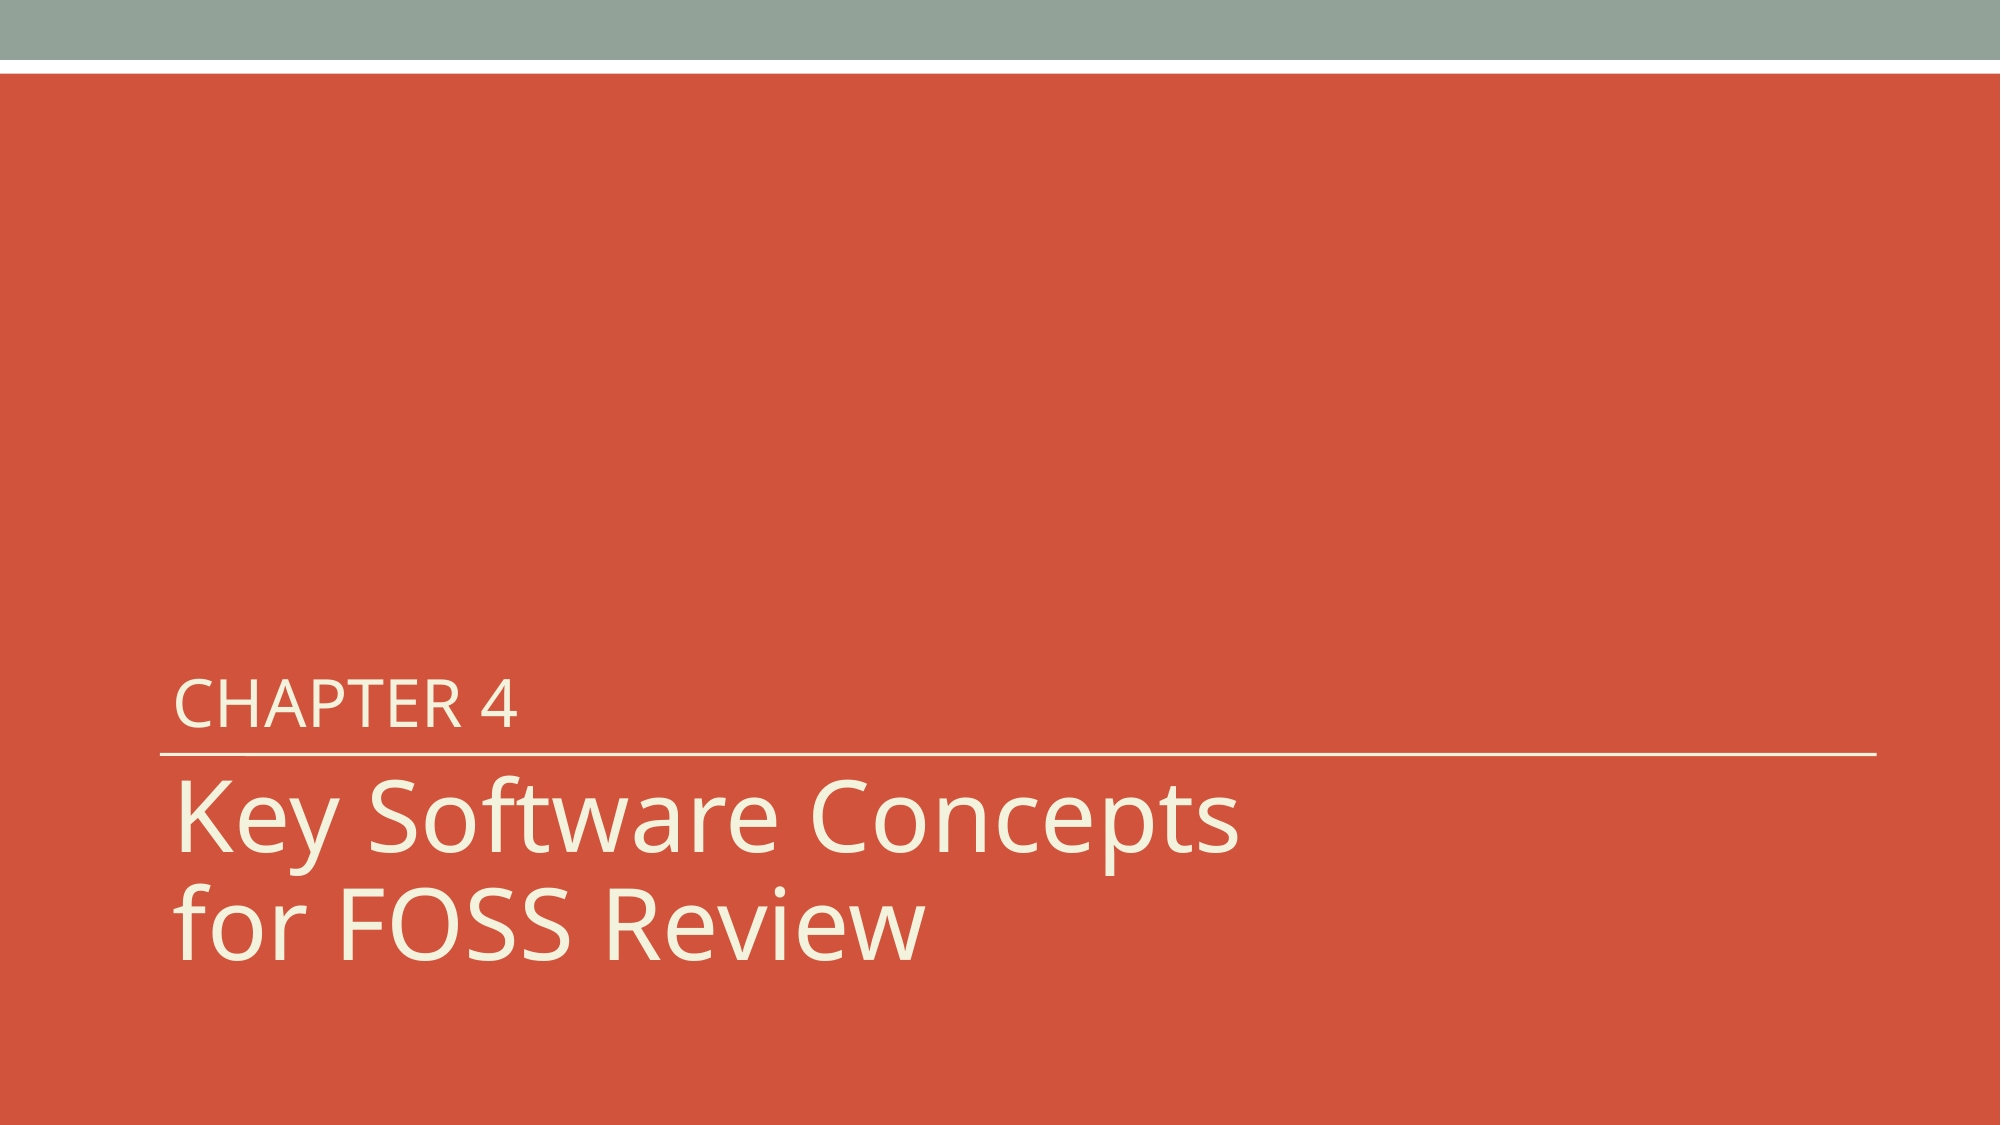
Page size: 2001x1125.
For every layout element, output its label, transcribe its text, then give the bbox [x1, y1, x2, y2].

text_box CHAPTER 4 [157, 387, 1858, 749]
text_box Key Software Concepts for FOSS Review [157, 758, 1858, 1005]
